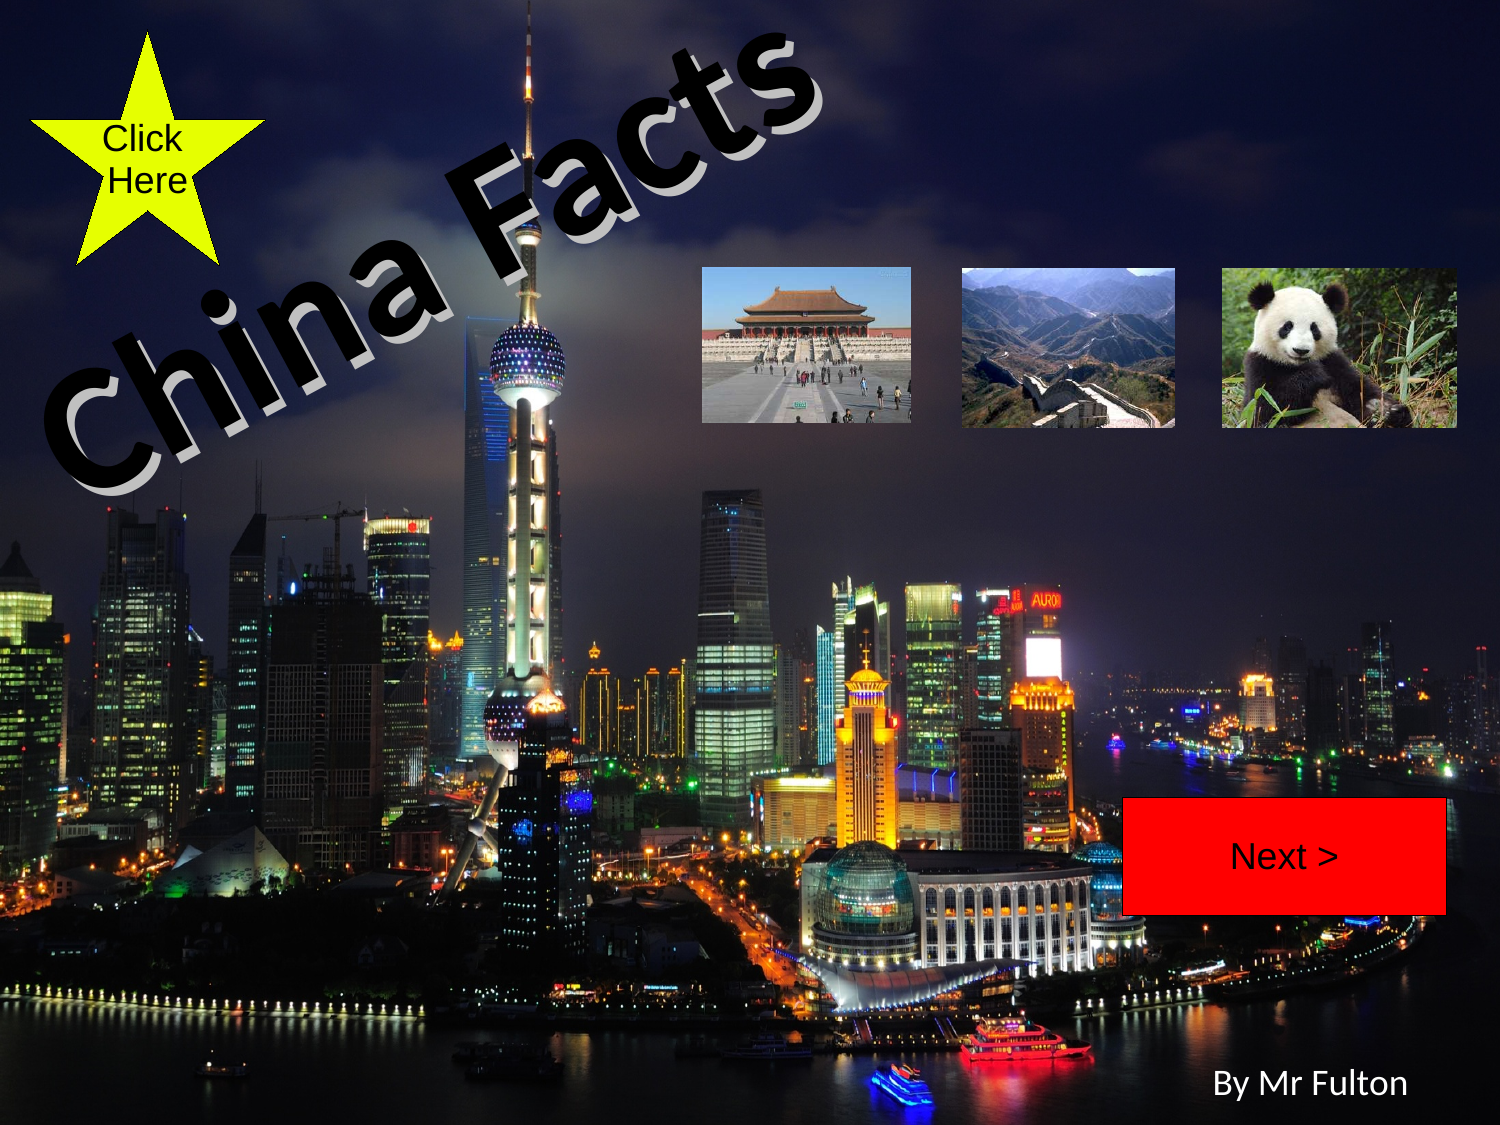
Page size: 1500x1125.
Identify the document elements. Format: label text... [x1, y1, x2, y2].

picture [0, 0, 1500, 1125]
text_box Click Here [29, 29, 266, 266]
text_box Next > [1122, 797, 1447, 916]
title By Mr Fulton [1009, 1011, 1500, 1125]
text_box China Facts [0, 0, 864, 554]
picture [0, 0, 614, 332]
